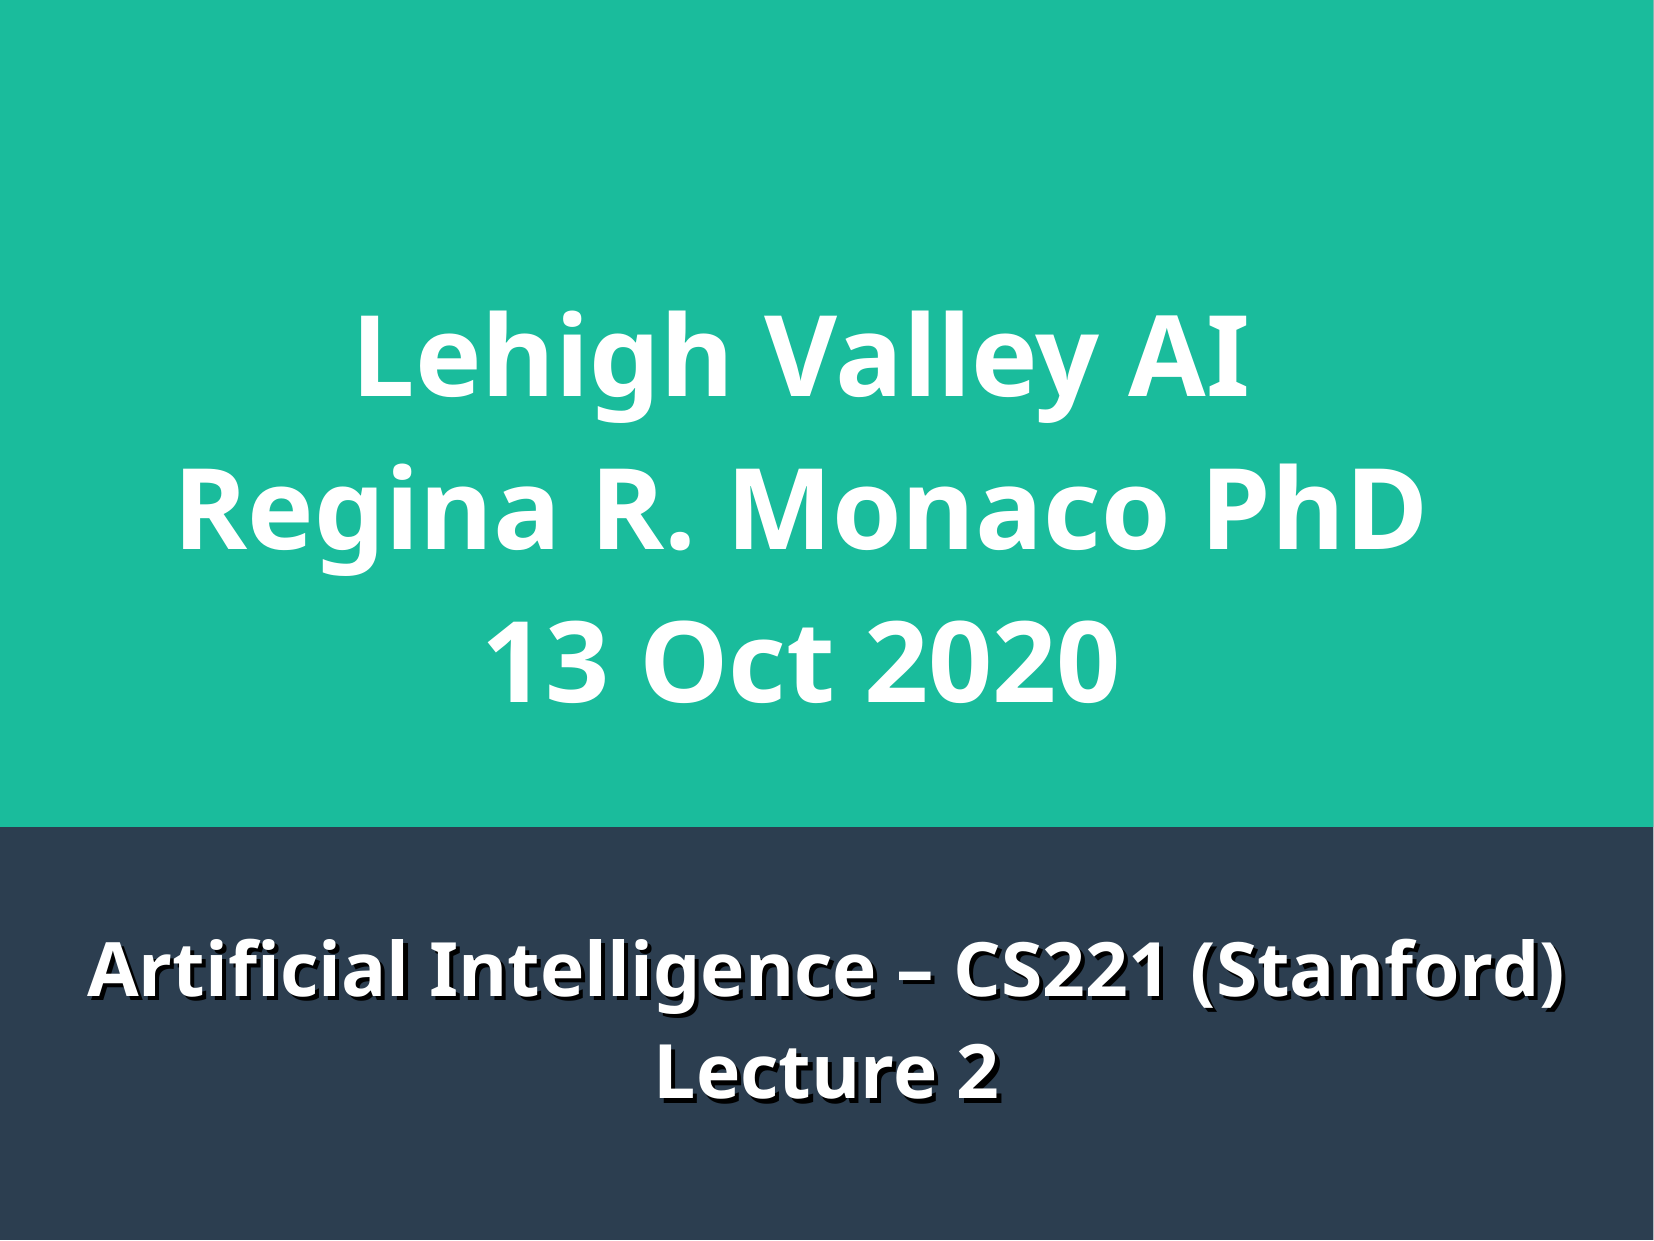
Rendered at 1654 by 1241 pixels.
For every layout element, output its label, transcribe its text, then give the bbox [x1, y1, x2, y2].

subtitle Artificial Intelligence – CS221 (Stanford) Lecture 2 [59, 856, 1595, 1182]
title Lehigh Valley AI Regina R. Monaco PhD 13 Oct 2020 [33, 275, 1570, 701]
